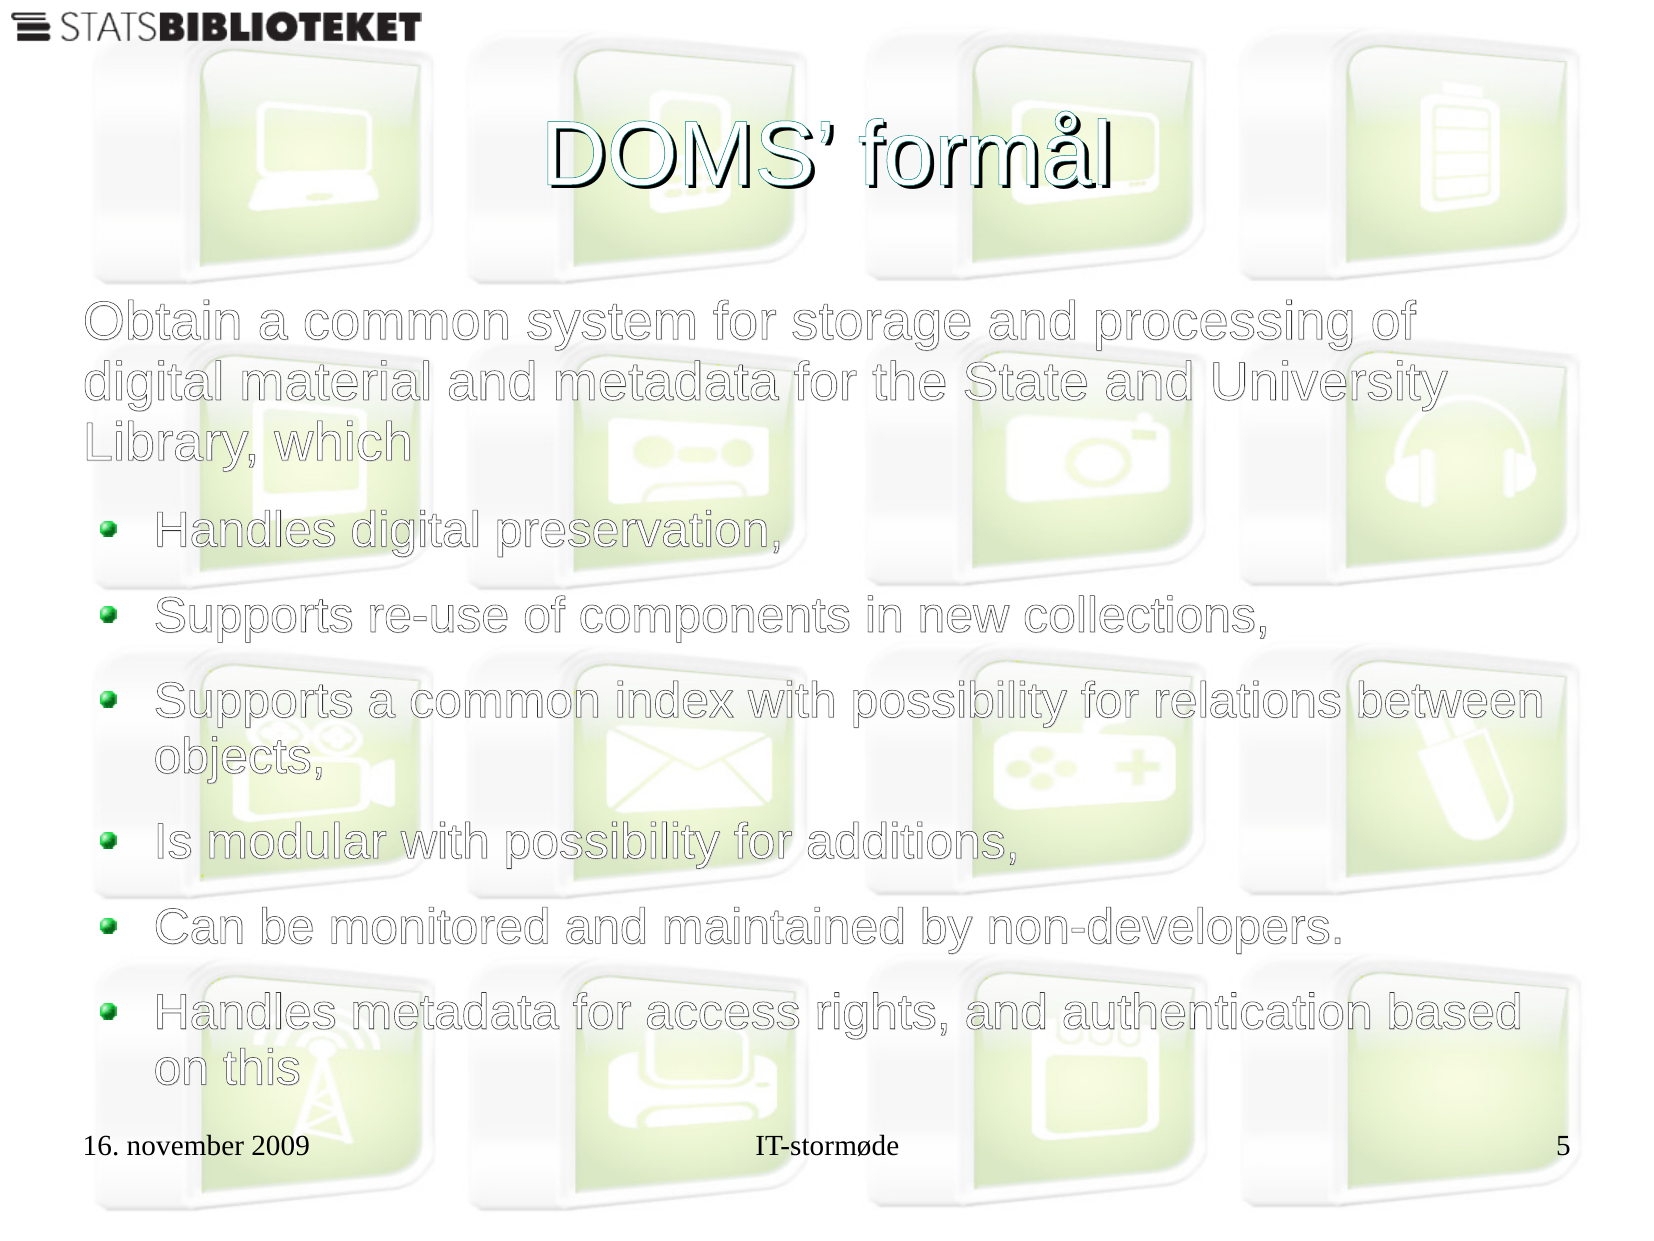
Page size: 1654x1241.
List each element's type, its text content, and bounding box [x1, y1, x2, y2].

list Obtain a common system for storage and processing of digital material and metadata for the State and University Library, which Handles digital preservation, Supports re-use of components in new collections, Supports a common index with possibility for relations between objects, Is modular with possibility for additions, Can be monitored and maintained by non-developers. Handles metadata for access rights, and authentication based on this [82, 290, 1571, 1096]
picture [0, 0, 1654, 1241]
title DOMS’ formål [82, 49, 1571, 257]
